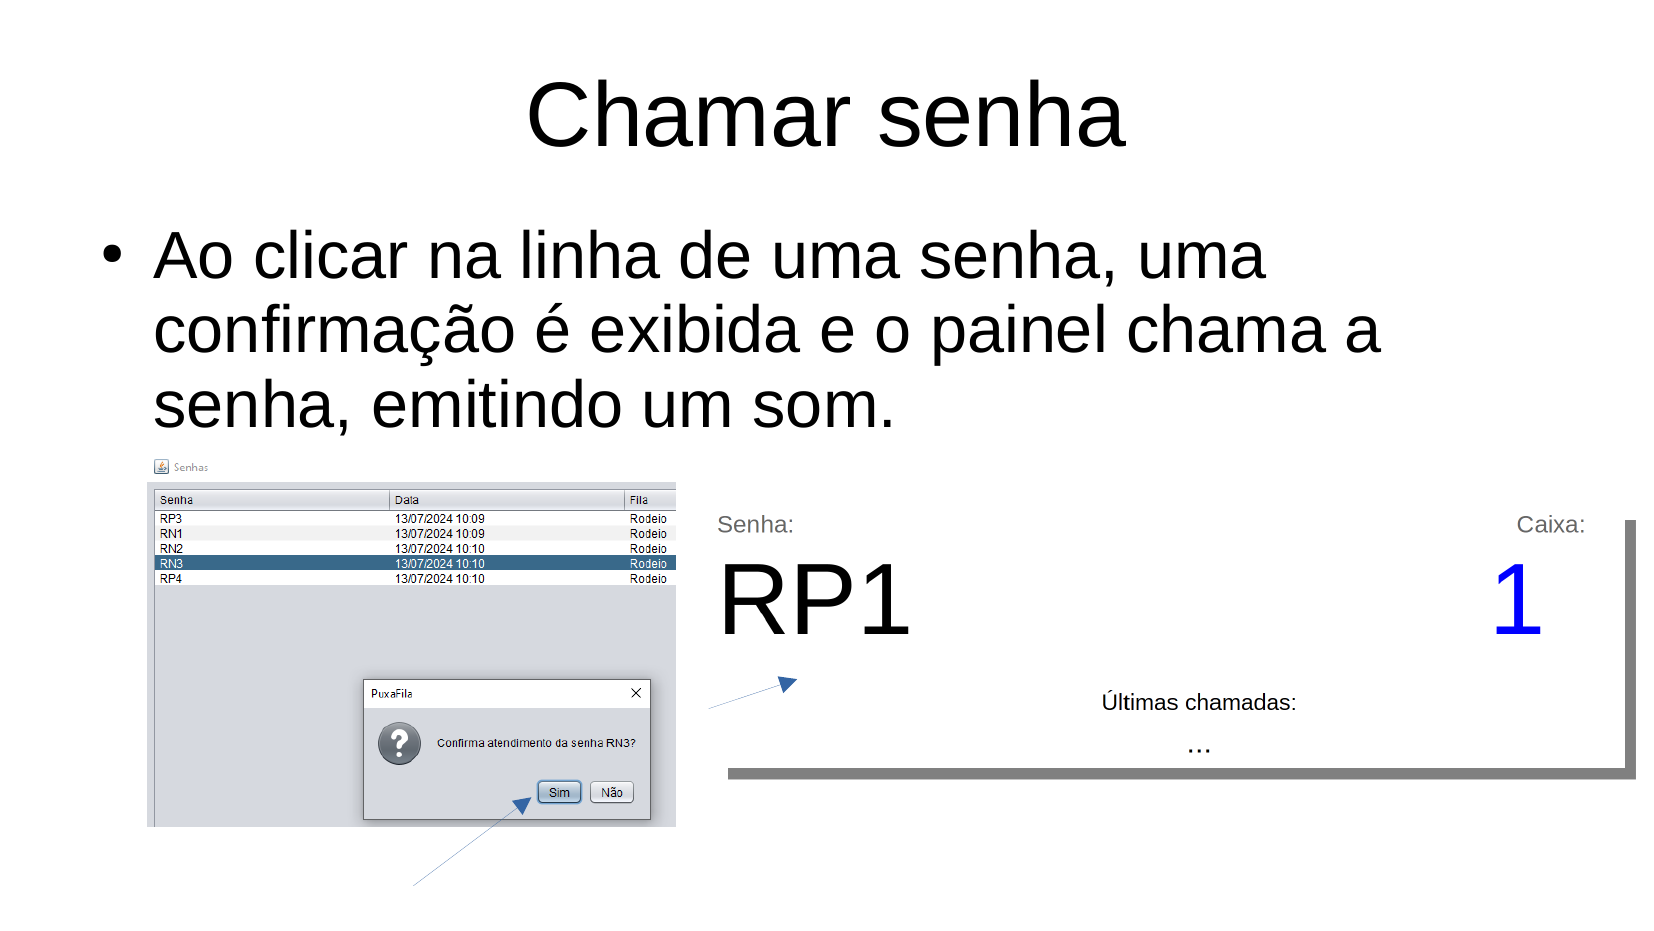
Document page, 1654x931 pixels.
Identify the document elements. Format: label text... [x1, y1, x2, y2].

list Ao clicar na linha de uma senha, uma confirmação é exibida e o painel chama a senha, emitindo um som. [82, 217, 1571, 758]
picture [716, 508, 1625, 768]
picture [147, 454, 676, 827]
title Chamar senha [82, 37, 1571, 193]
